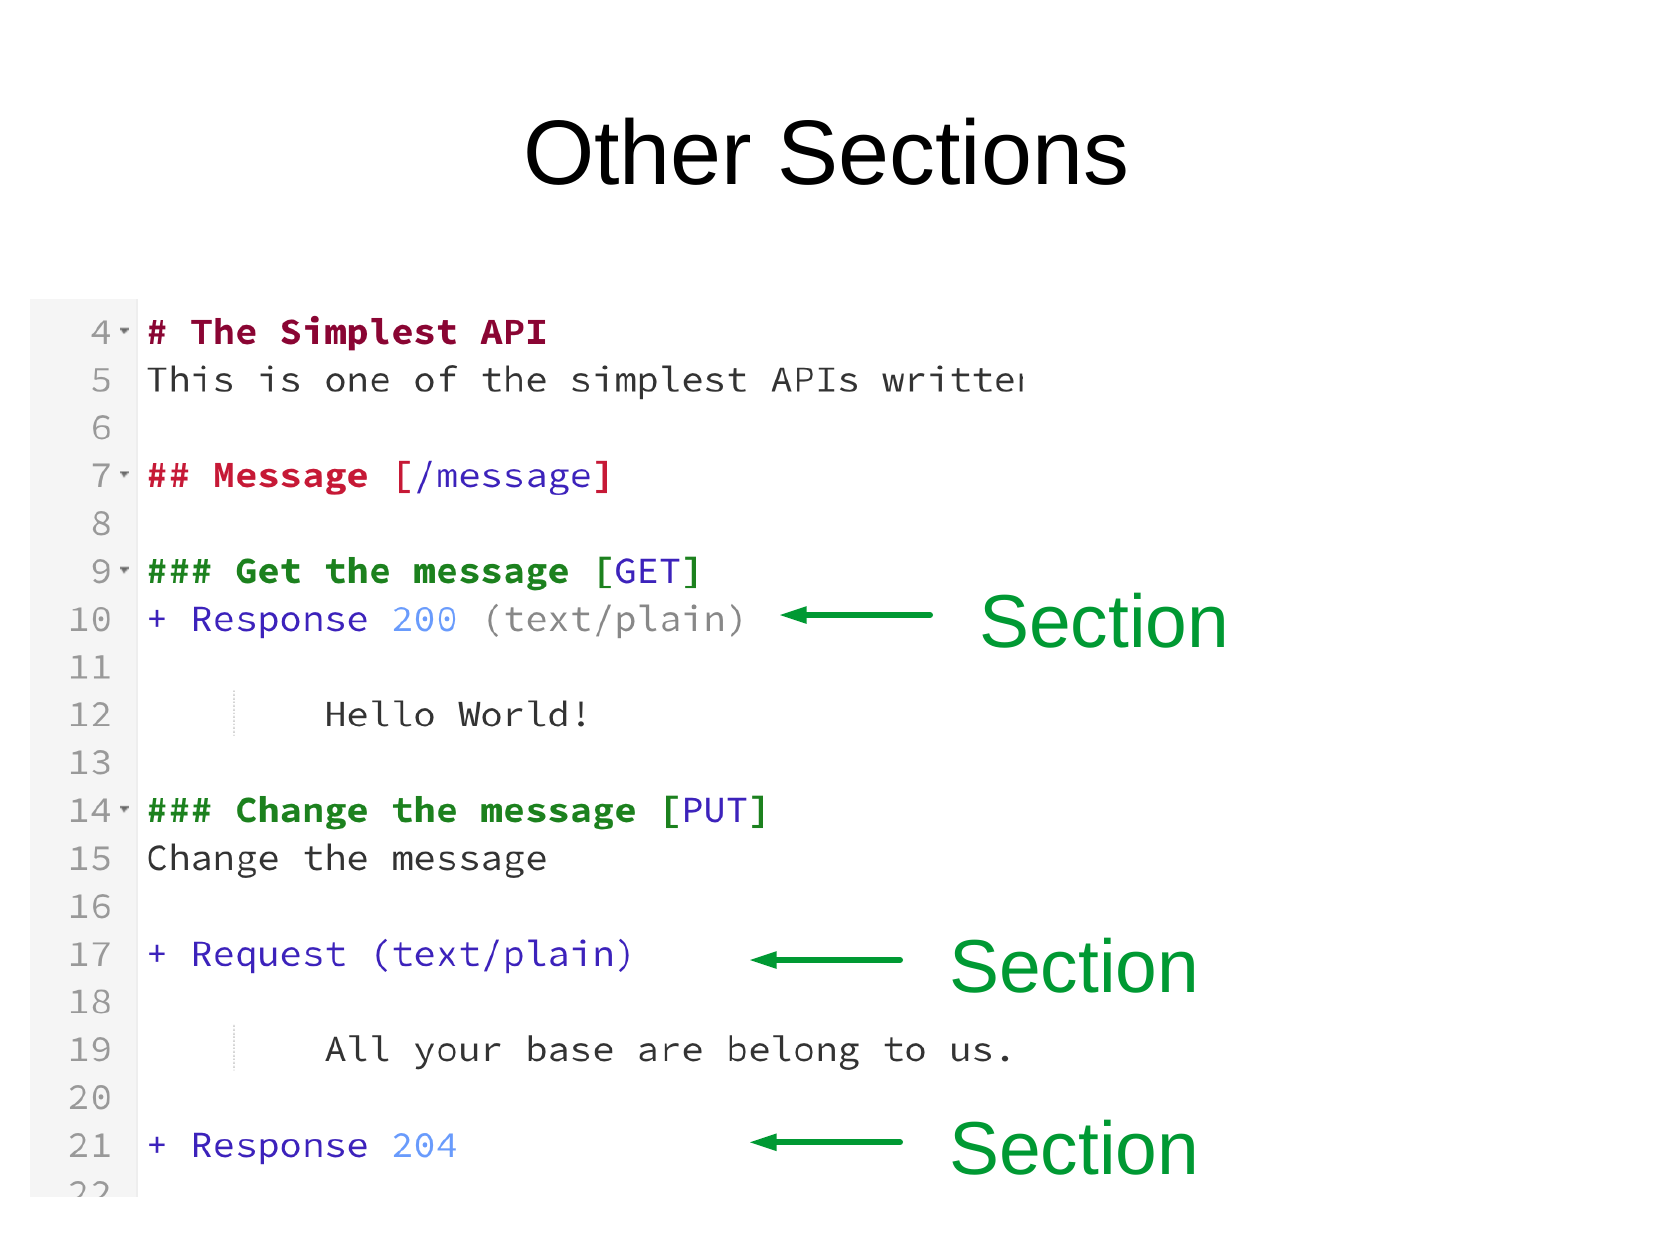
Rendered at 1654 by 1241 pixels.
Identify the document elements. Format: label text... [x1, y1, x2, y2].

text_box Section [930, 1095, 1219, 1203]
text_box Section [930, 912, 1219, 1021]
title Other Sections [82, 49, 1571, 257]
picture [30, 299, 1023, 1197]
text_box Section [960, 567, 1249, 676]
